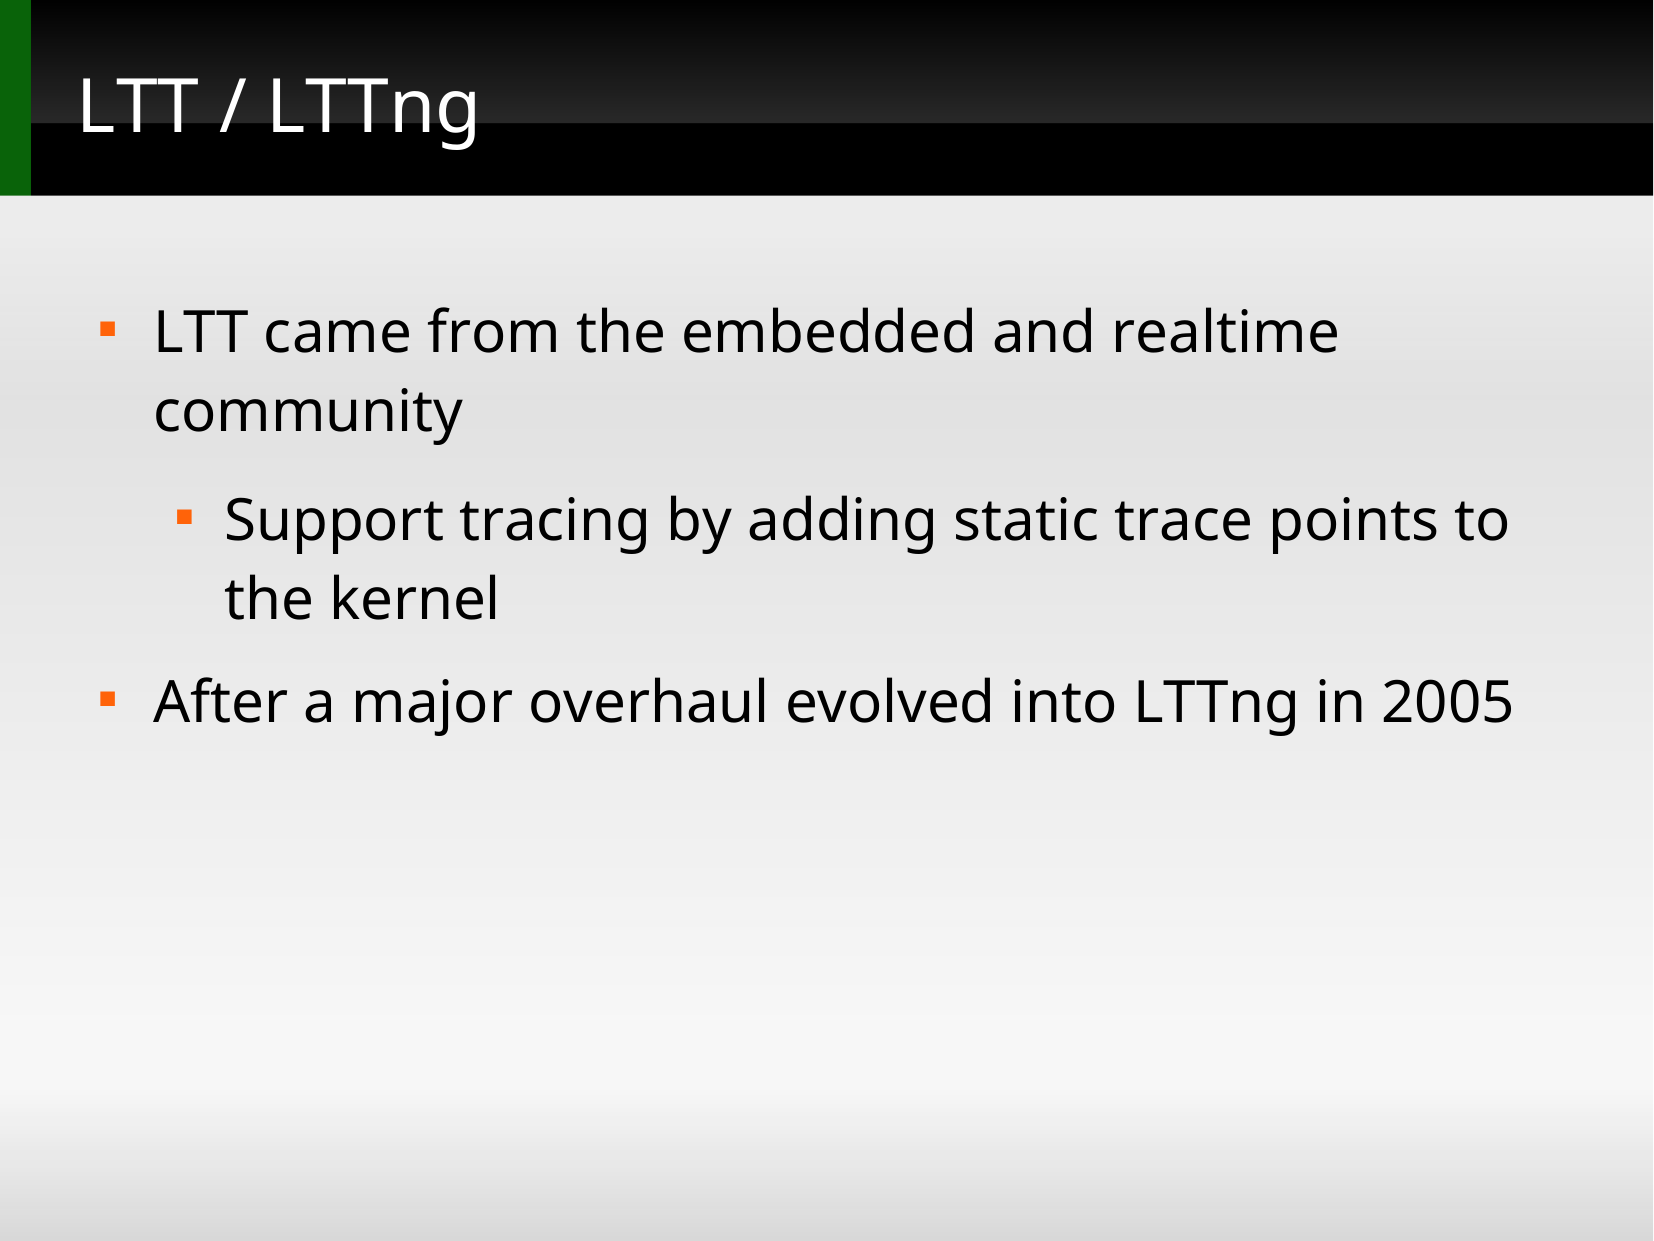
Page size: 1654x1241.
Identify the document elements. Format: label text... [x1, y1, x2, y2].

title LTT / LTTng [76, 0, 1565, 208]
list LTT came from the embedded and realtime community Support tracing by adding static trace points to the kernel After a major overhaul evolved into LTTng in 2005 [82, 290, 1571, 1095]
picture [0, 0, 1654, 1241]
